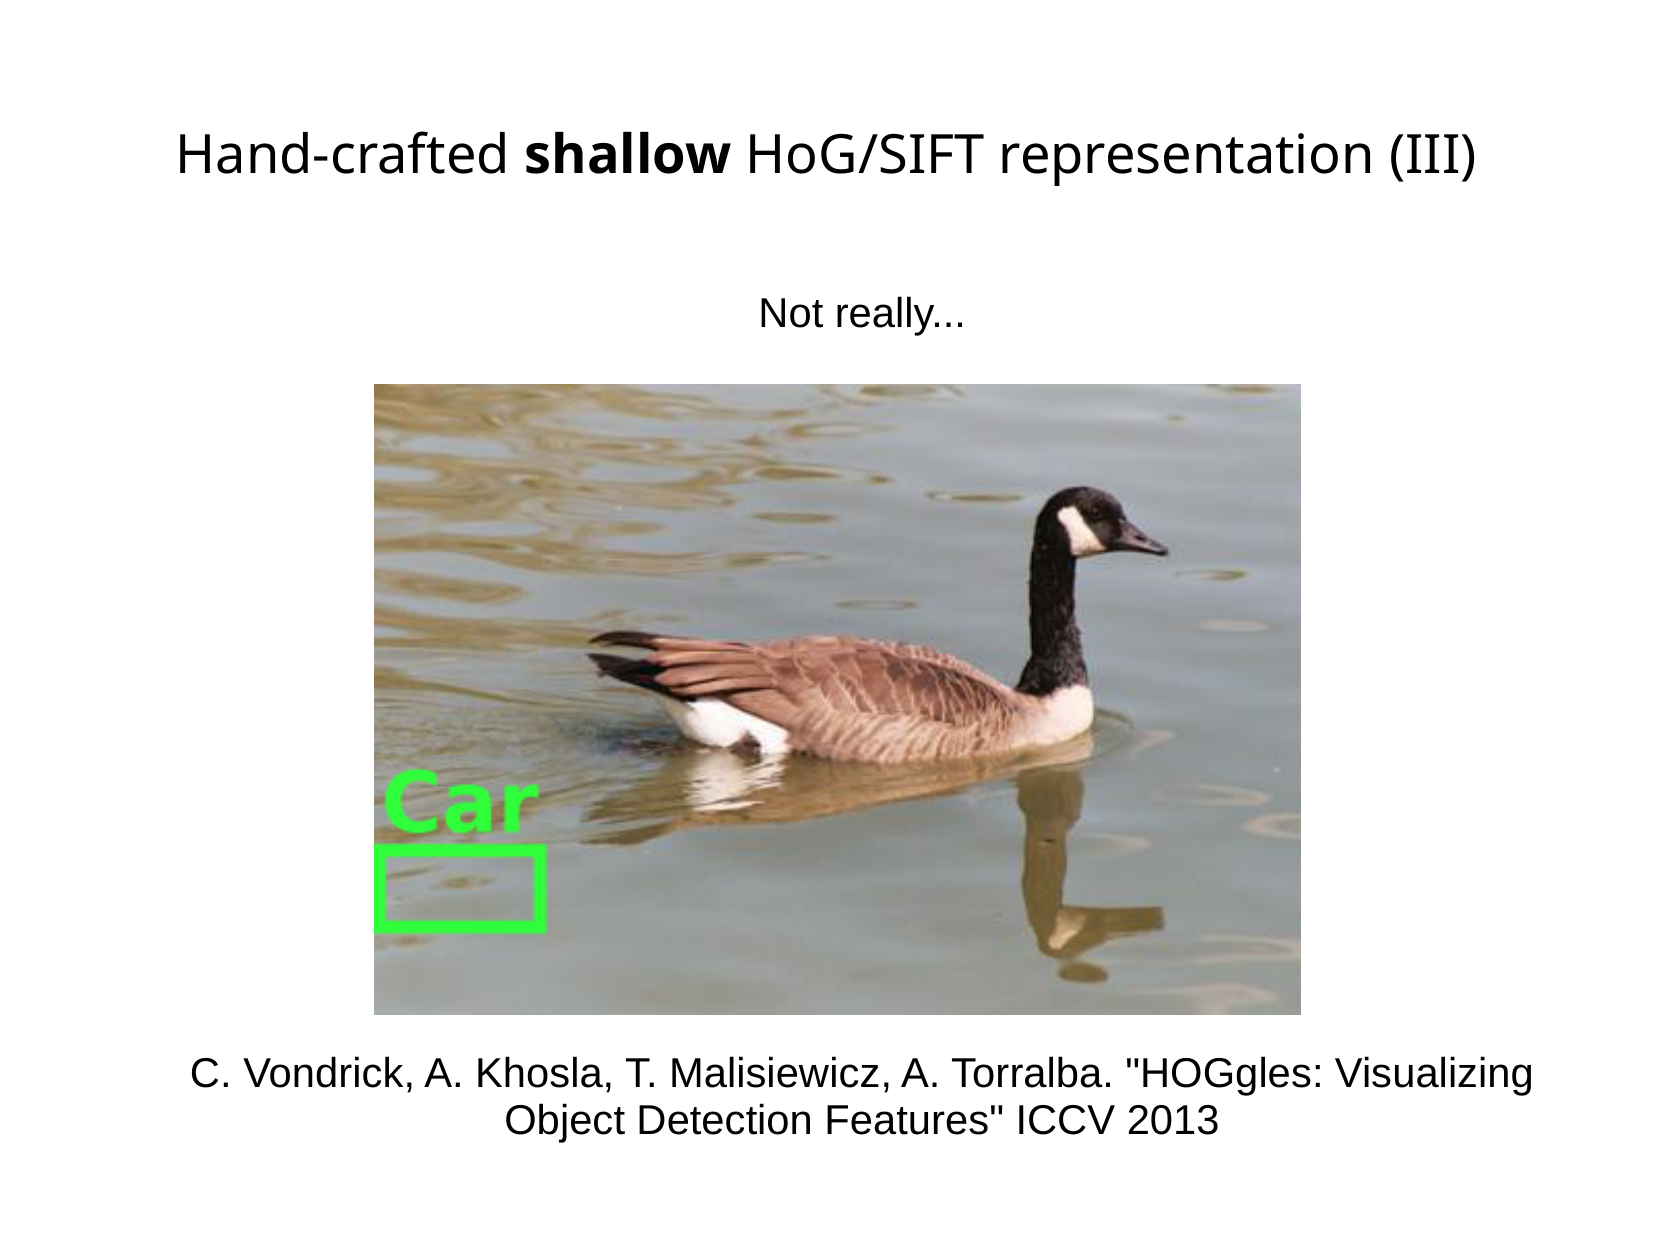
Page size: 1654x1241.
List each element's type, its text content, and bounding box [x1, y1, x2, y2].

title Hand-crafted shallow HoG/SIFT representation (III) [82, 49, 1571, 257]
picture [374, 384, 1301, 1015]
list Not really... C. Vondrick, A. Khosla, T. Malisiewicz, A. Torralba. "HOGgles: Visualizing Object Detection Features" ICCV 2013 [82, 290, 1571, 1186]
